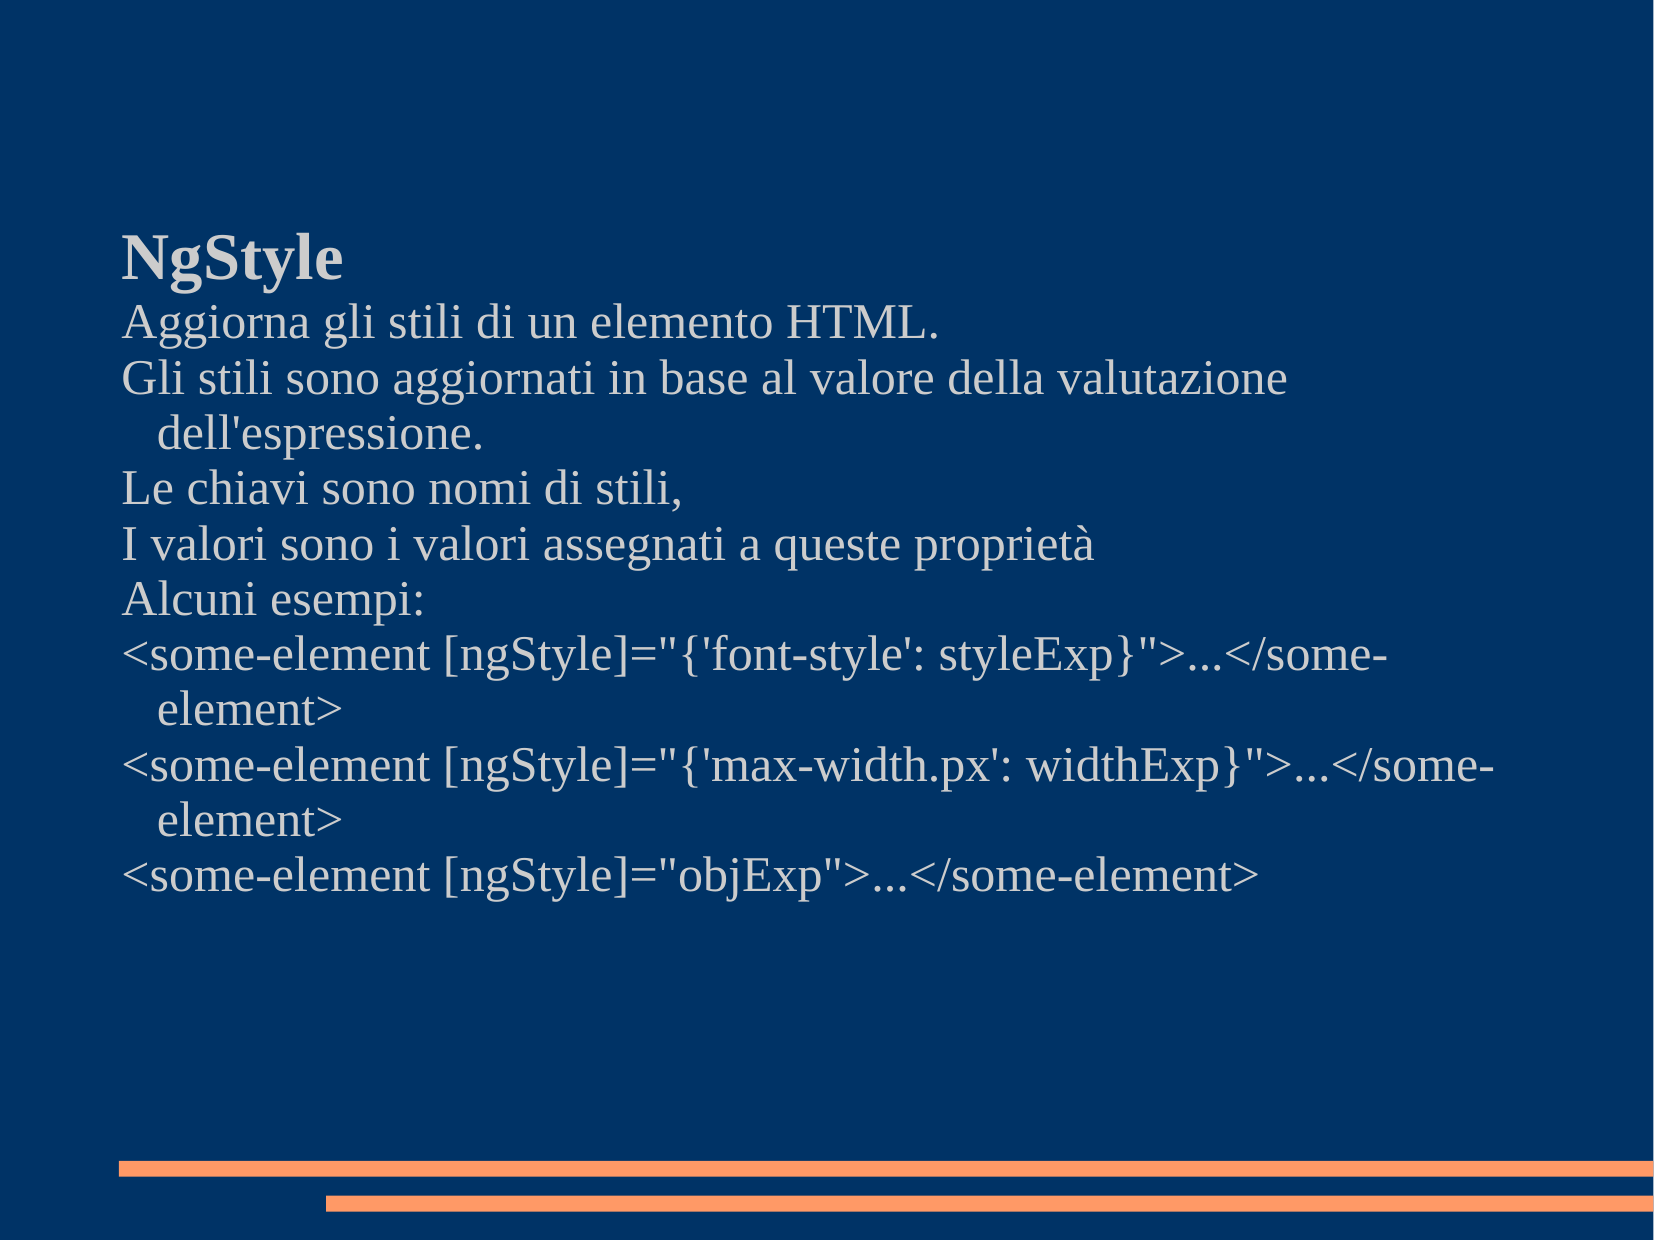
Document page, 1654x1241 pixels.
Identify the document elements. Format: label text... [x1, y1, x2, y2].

subtitle NgStyle Aggiorna gli stili di un elemento HTML. Gli stili sono aggiornati in base al valore della valutazione dell'espressione. Le chiavi sono nomi di stili, I valori sono i valori assegnati a queste proprietà Alcuni esempi: <some-element [ngStyle]="{'font-style': styleExp}">...</some-element> <some-element [ngStyle]="{'max-width.px': widthExp}">...</some-element> <some-element [ngStyle]="objExp">...</some-element> [121, 46, 1534, 1132]
